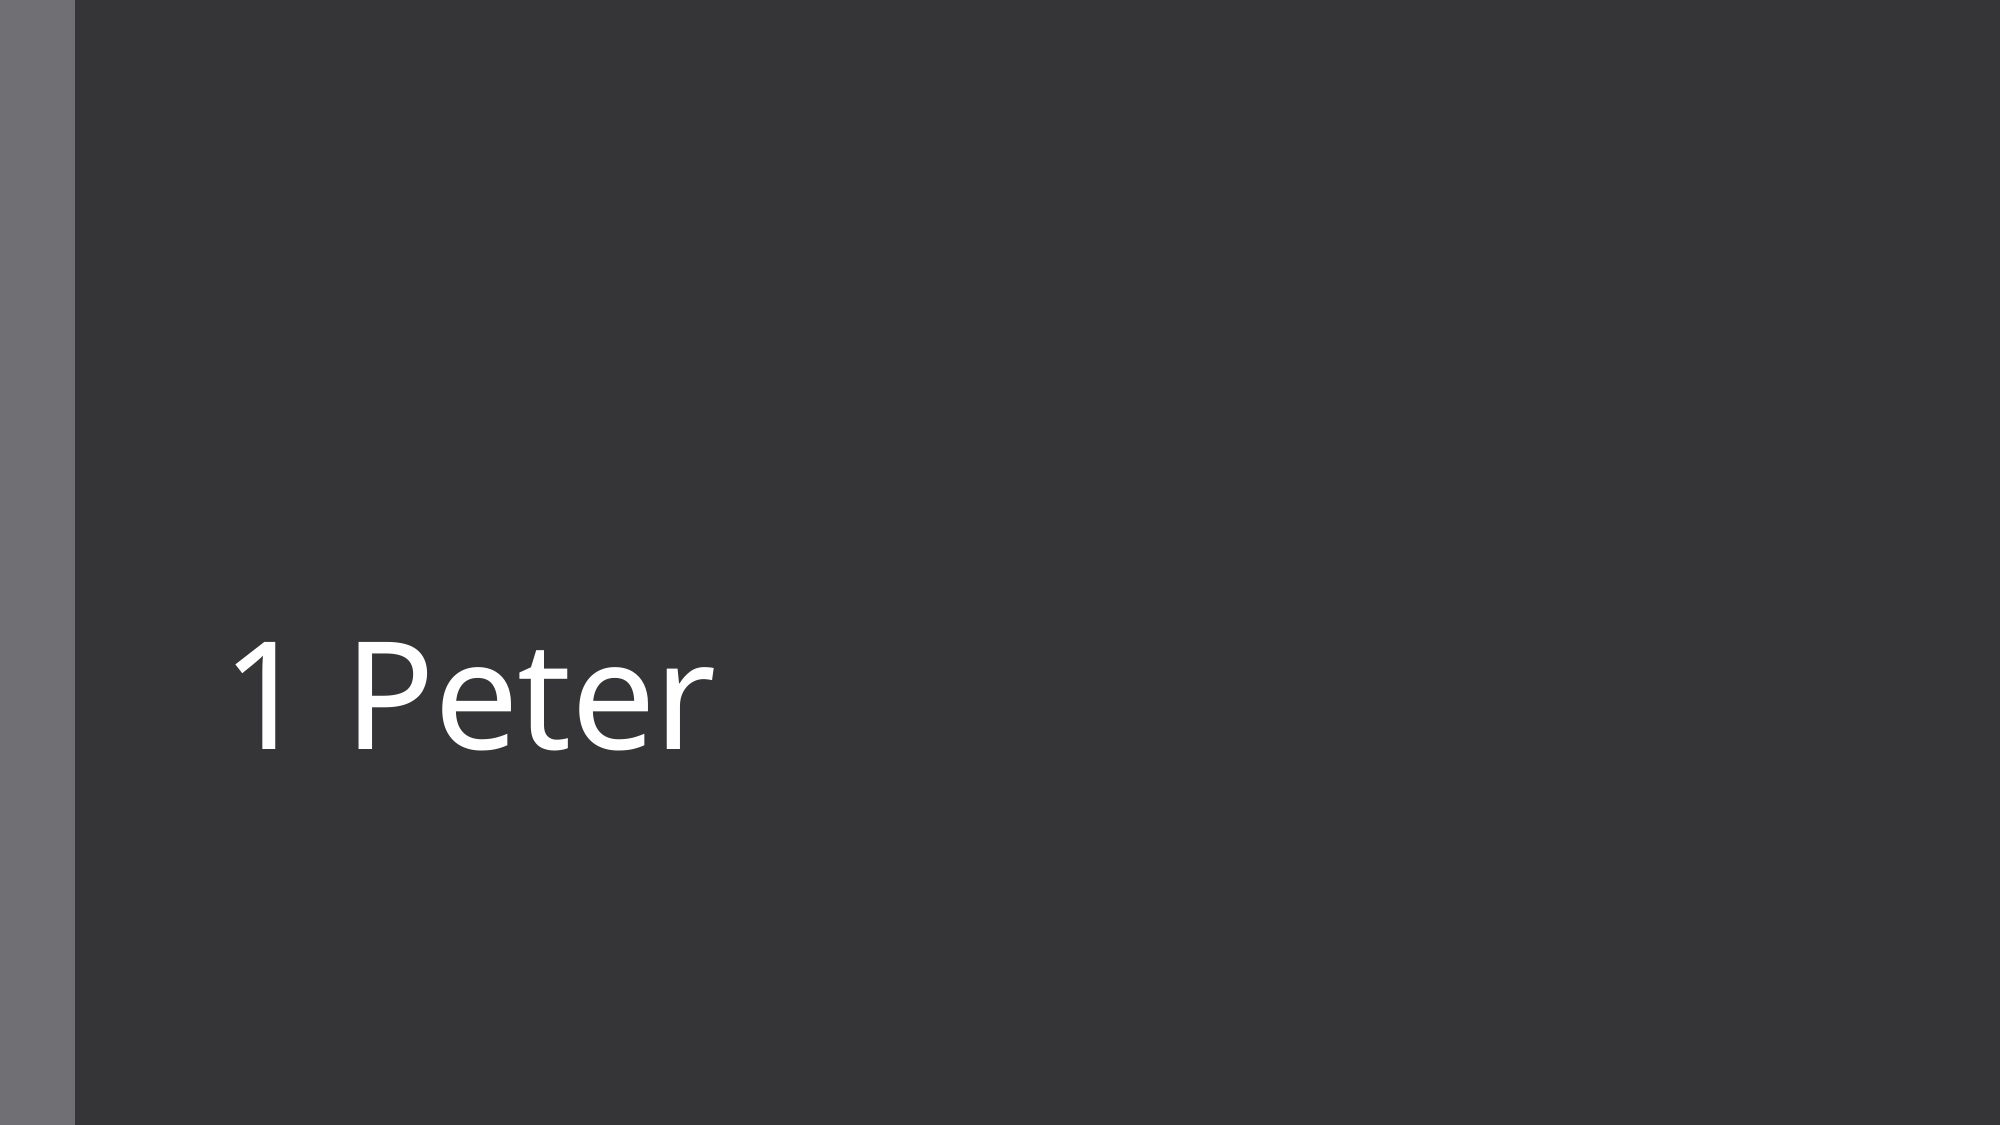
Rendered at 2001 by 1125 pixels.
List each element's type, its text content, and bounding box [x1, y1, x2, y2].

title 1 Peter [206, 124, 1752, 788]
